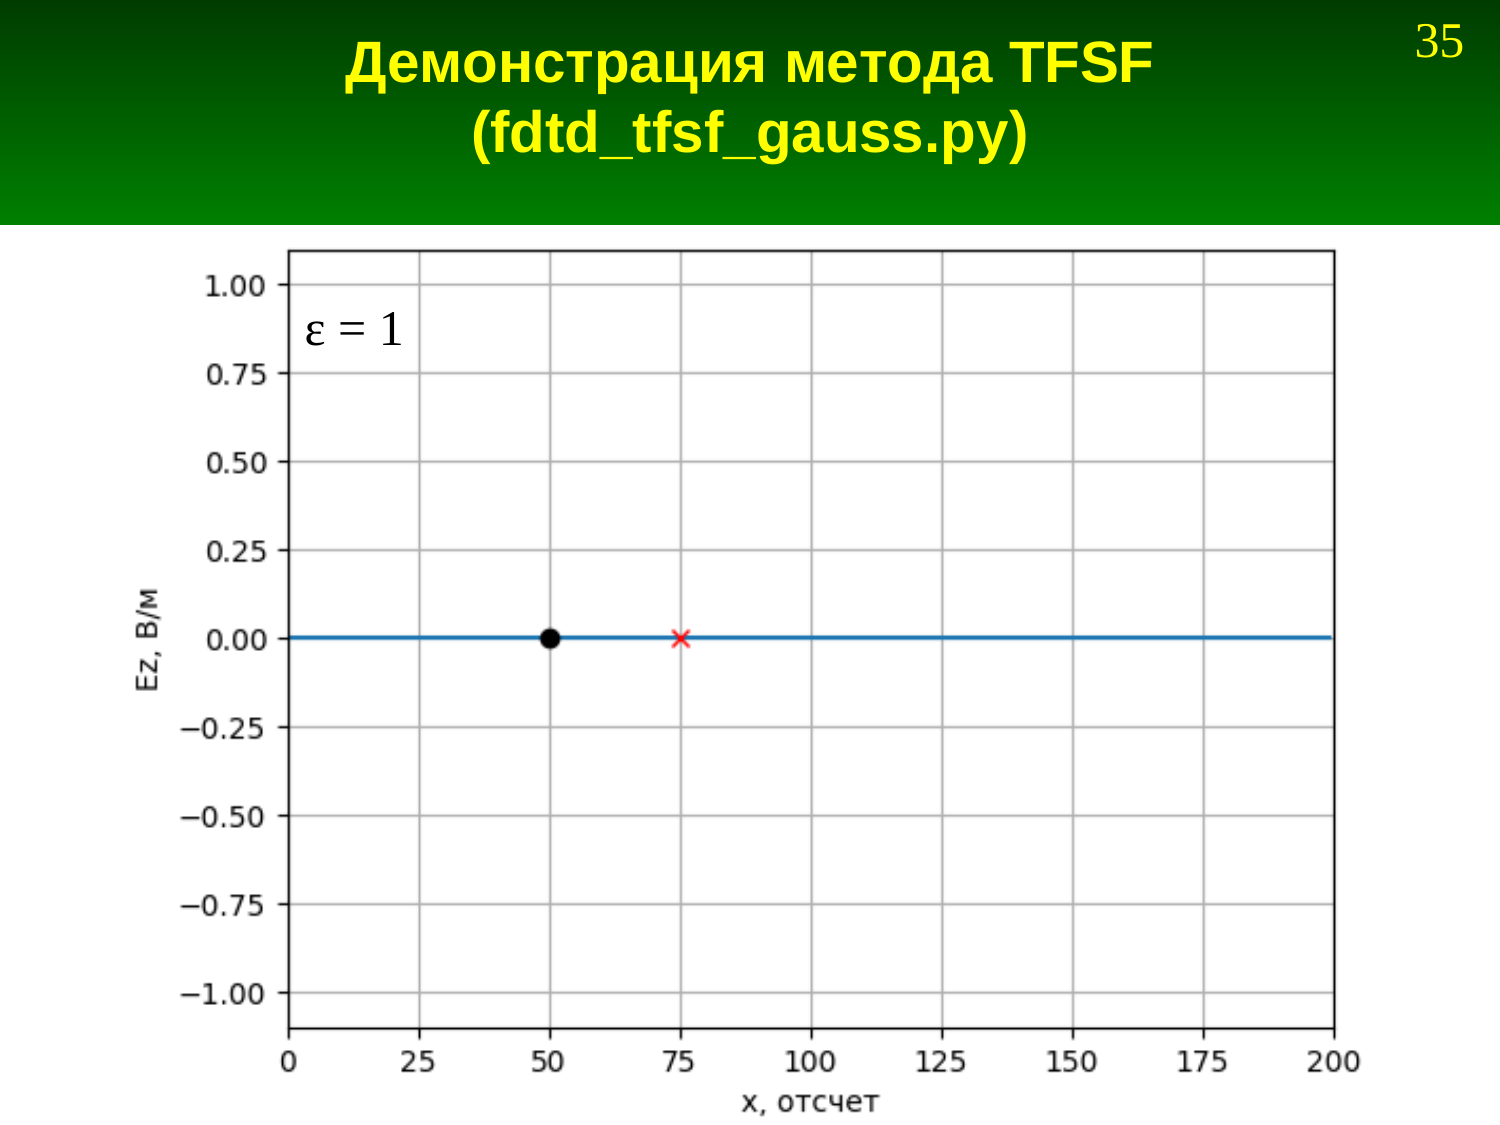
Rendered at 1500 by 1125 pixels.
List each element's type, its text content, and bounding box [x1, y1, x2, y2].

text_box ε = 1 [289, 288, 419, 363]
picture [126, 242, 1374, 1125]
title Демонстрация метода TFSF (fdtd_tfsf_gauss.py) [63, 0, 1437, 207]
